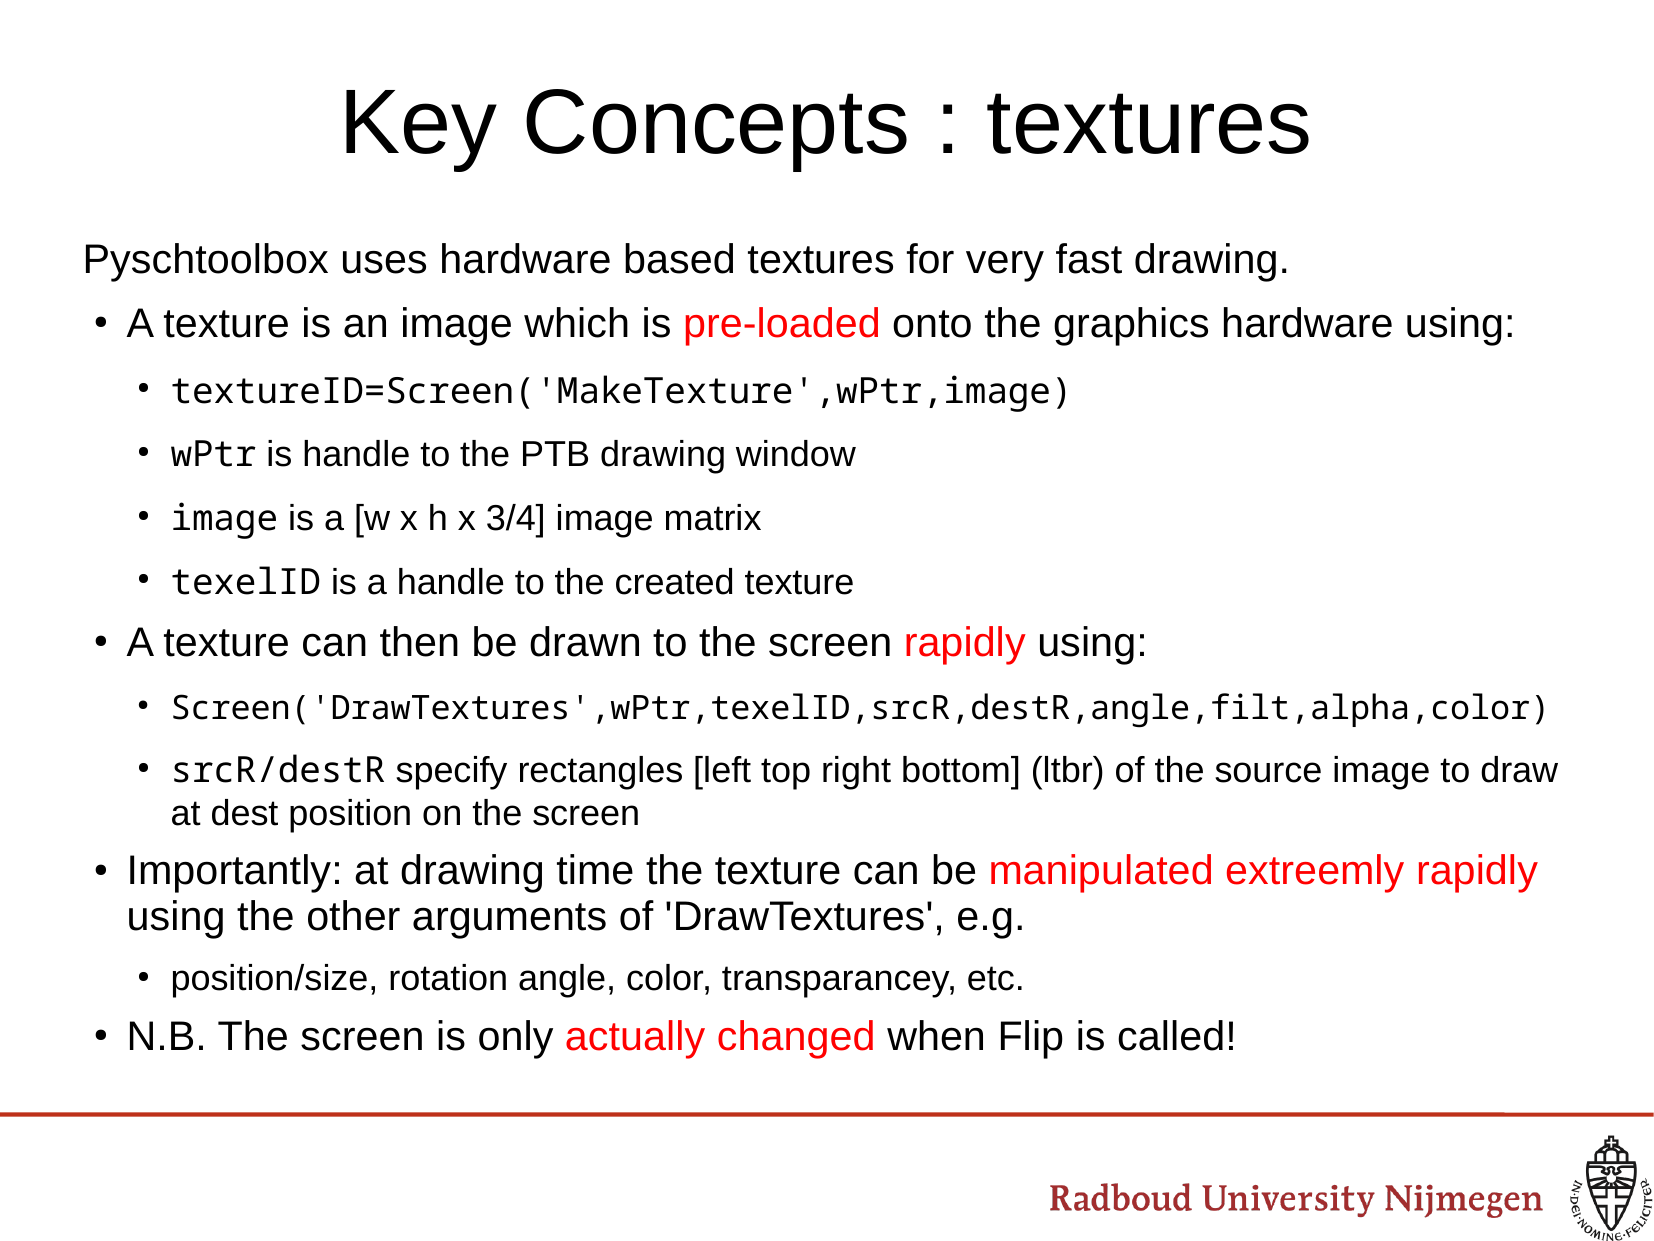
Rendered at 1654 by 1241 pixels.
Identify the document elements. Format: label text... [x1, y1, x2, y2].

title Key Concepts : textures [82, 49, 1571, 195]
list Pyschtoolbox uses hardware based textures for very fast drawing. A texture is an image which is pre-loaded onto the graphics hardware using: textureID=Screen('MakeTexture',wPtr,image) wPtr is handle to the PTB drawing window image is a [w x h x 3/4] image matrix texelID is a handle to the created texture A texture can then be drawn to the screen rapidly using: Screen('DrawTextures',wPtr,texelID,srcR,destR,angle,filt,alpha,color) srcR/destR specify rectangles [left top right bottom] (ltbr) of the source image to draw at dest position on the screen Importantly: at drawing time the texture can be manipulated extreemly rapidly using the other arguments of 'DrawTextures', e.g. position/size, rotation angle, color, transparancey, etc. N.B. The screen is only actually changed when Flip is called! [82, 235, 1571, 1109]
picture [1050, 1134, 1654, 1241]
